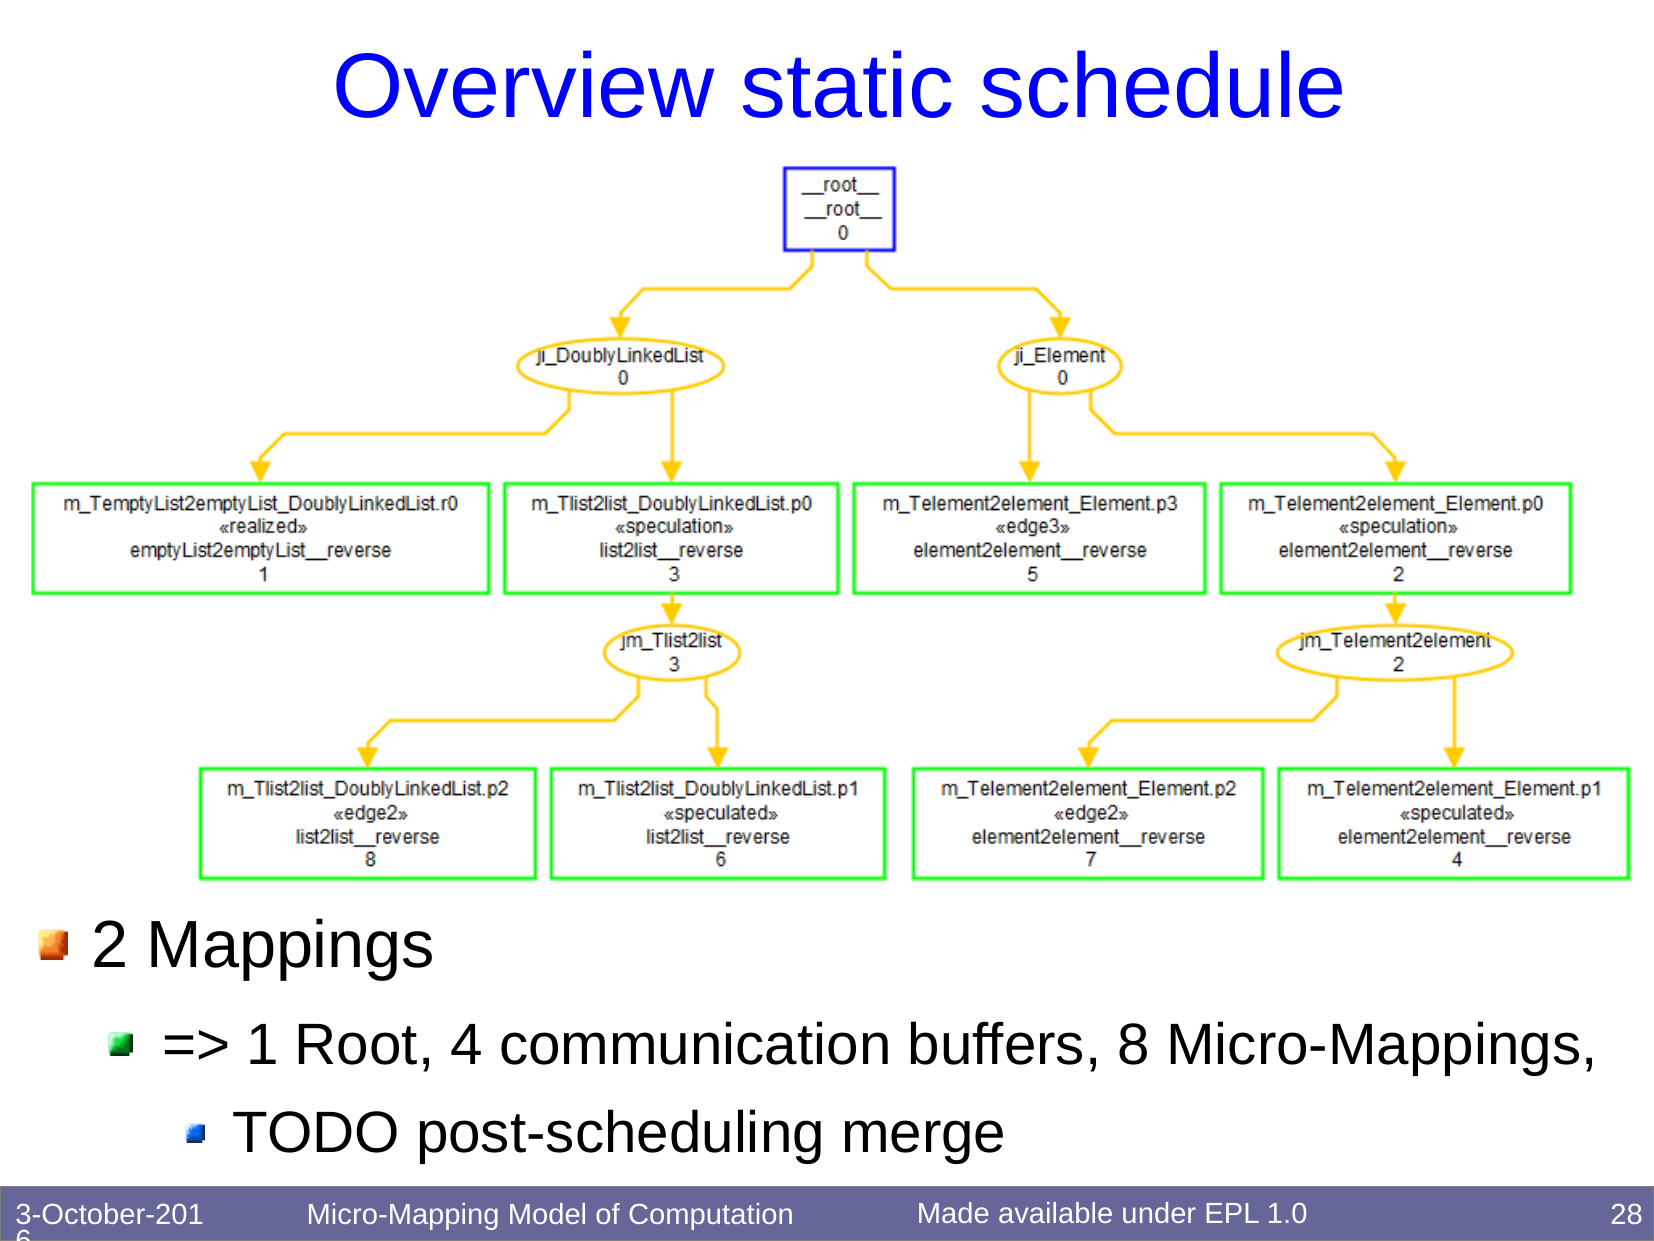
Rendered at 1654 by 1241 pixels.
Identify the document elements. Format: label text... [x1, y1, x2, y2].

list 2 Mappings => 1 Root, 4 communication buffers, 8 Micro-Mappings, TODO post-scheduling merge [20, 907, 1601, 1181]
title Overview static schedule [96, 9, 1585, 163]
picture [31, 166, 1631, 881]
